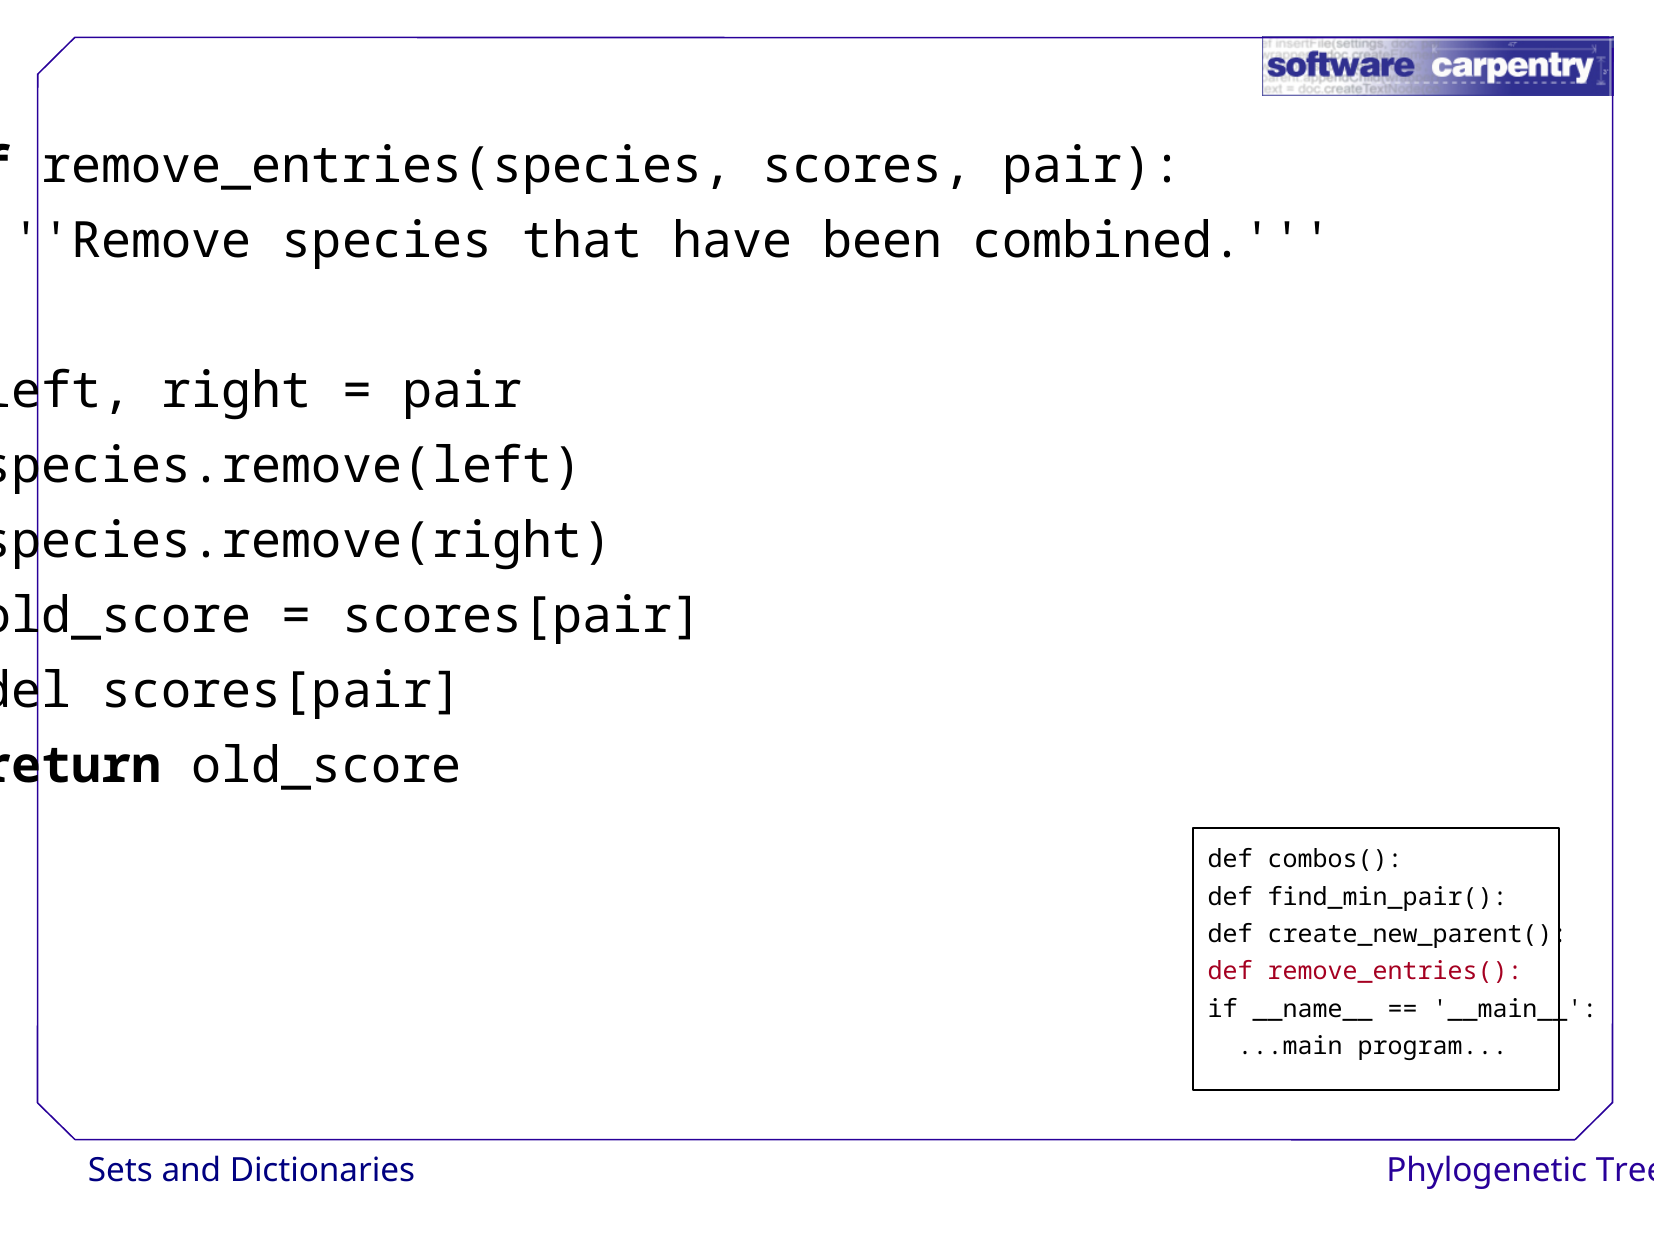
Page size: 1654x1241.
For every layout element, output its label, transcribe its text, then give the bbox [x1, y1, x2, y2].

text_box def combos(): def find_min_pair(): def create_new_parent(): def remove_entries(): if __name__ == '__main__': ...main program... [1192, 827, 1560, 1091]
text_box def remove_entries(species, scores, pair): '''Remove species that have been combined.''' left, right = pair species.remove(left) species.remove(right) old_score = scores[pair] del scores[pair] return old_score [0, 109, 1497, 801]
picture [1262, 36, 1614, 96]
